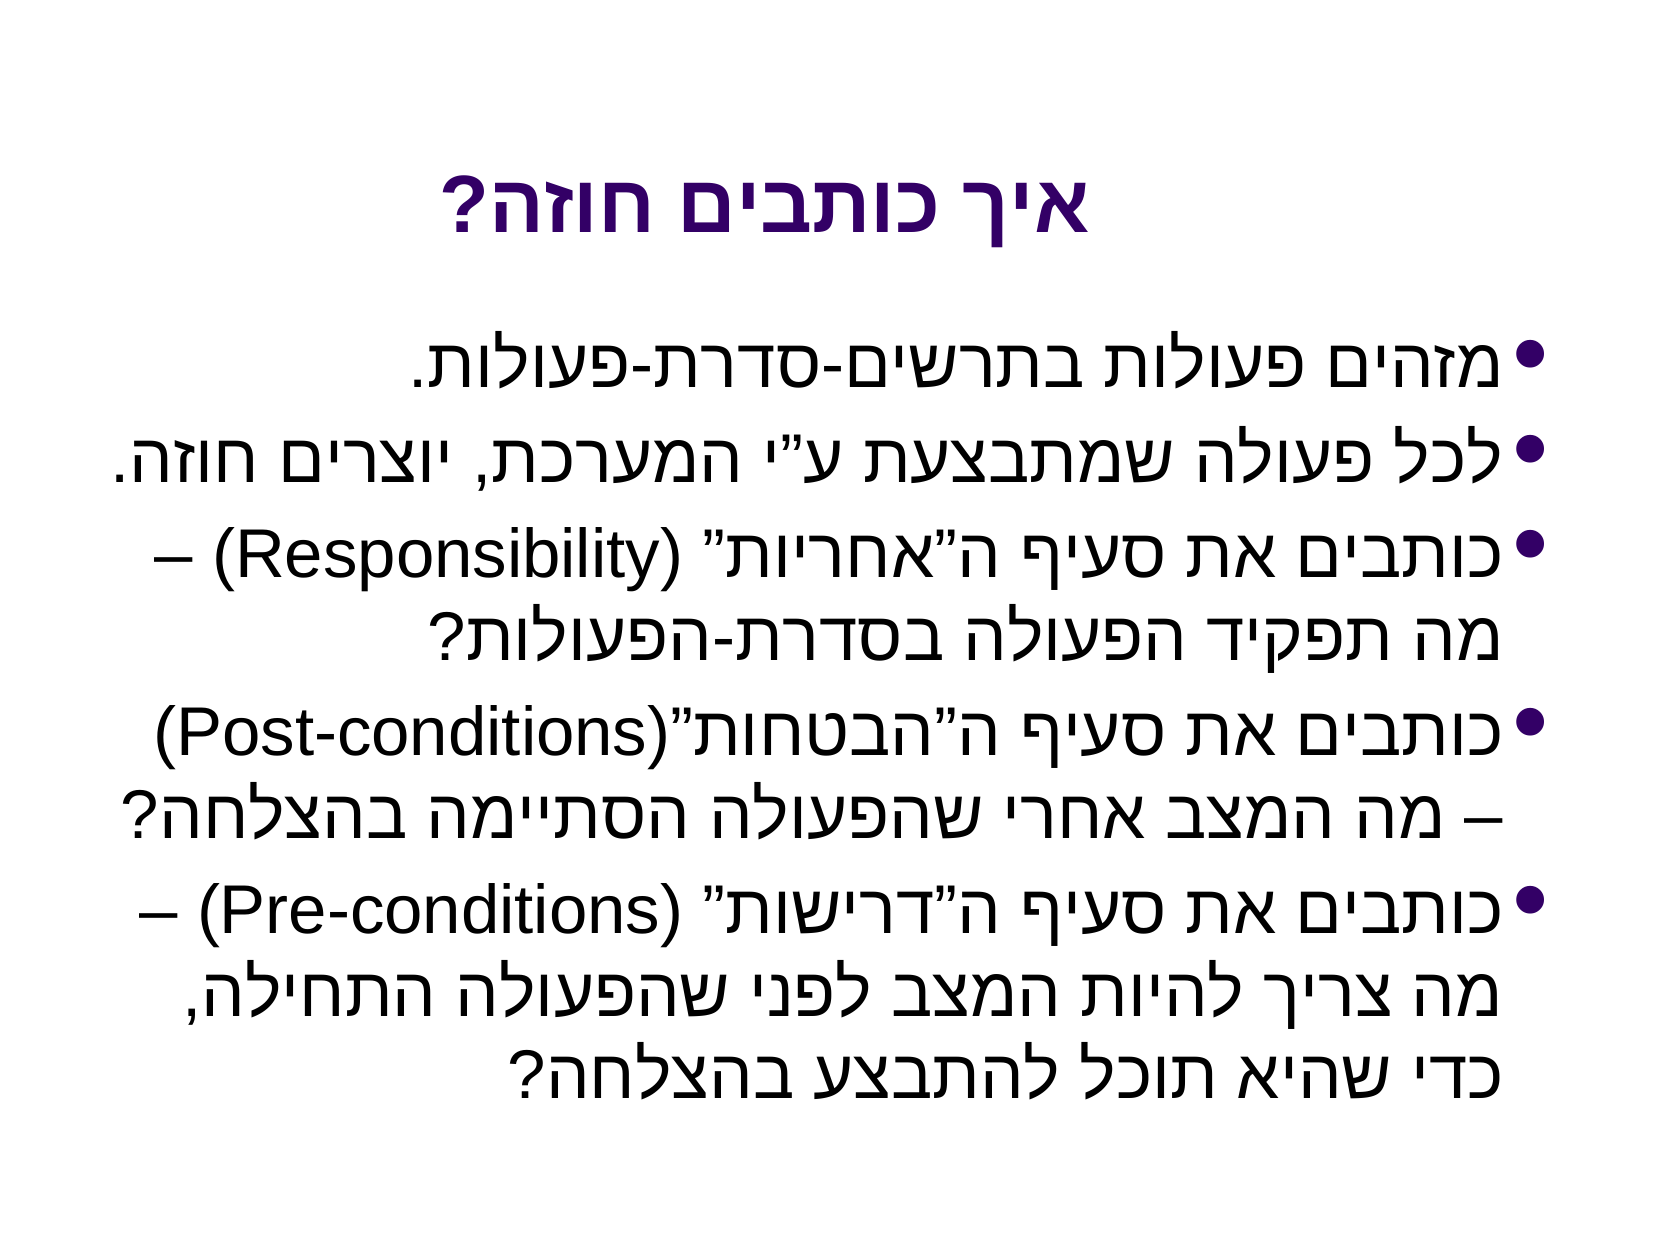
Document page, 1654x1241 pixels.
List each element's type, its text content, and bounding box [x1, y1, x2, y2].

list מזהים פעולות בתרשים-סדרת-פעולות. לכל פעולה שמתבצעת ע”י המערכת, יוצרים חוזה. כותבים את סעיף ה”אחריות” (Responsibility) – מה תפקיד הפעולה בסדרת-הפעולות? כותבים את סעיף ה”הבטחות”(Post-conditions) – מה המצב אחרי שהפעולה הסתיימה בהצלחה? כותבים את סעיף ה”דרישות” (Pre-conditions) – מה צריך להיות המצב לפני שהפעולה התחילה, כדי שהיא תוכל להתבצע בהצלחה? [82, 310, 1571, 1180]
title איך כותבים חוזה? [82, 22, 1447, 257]
